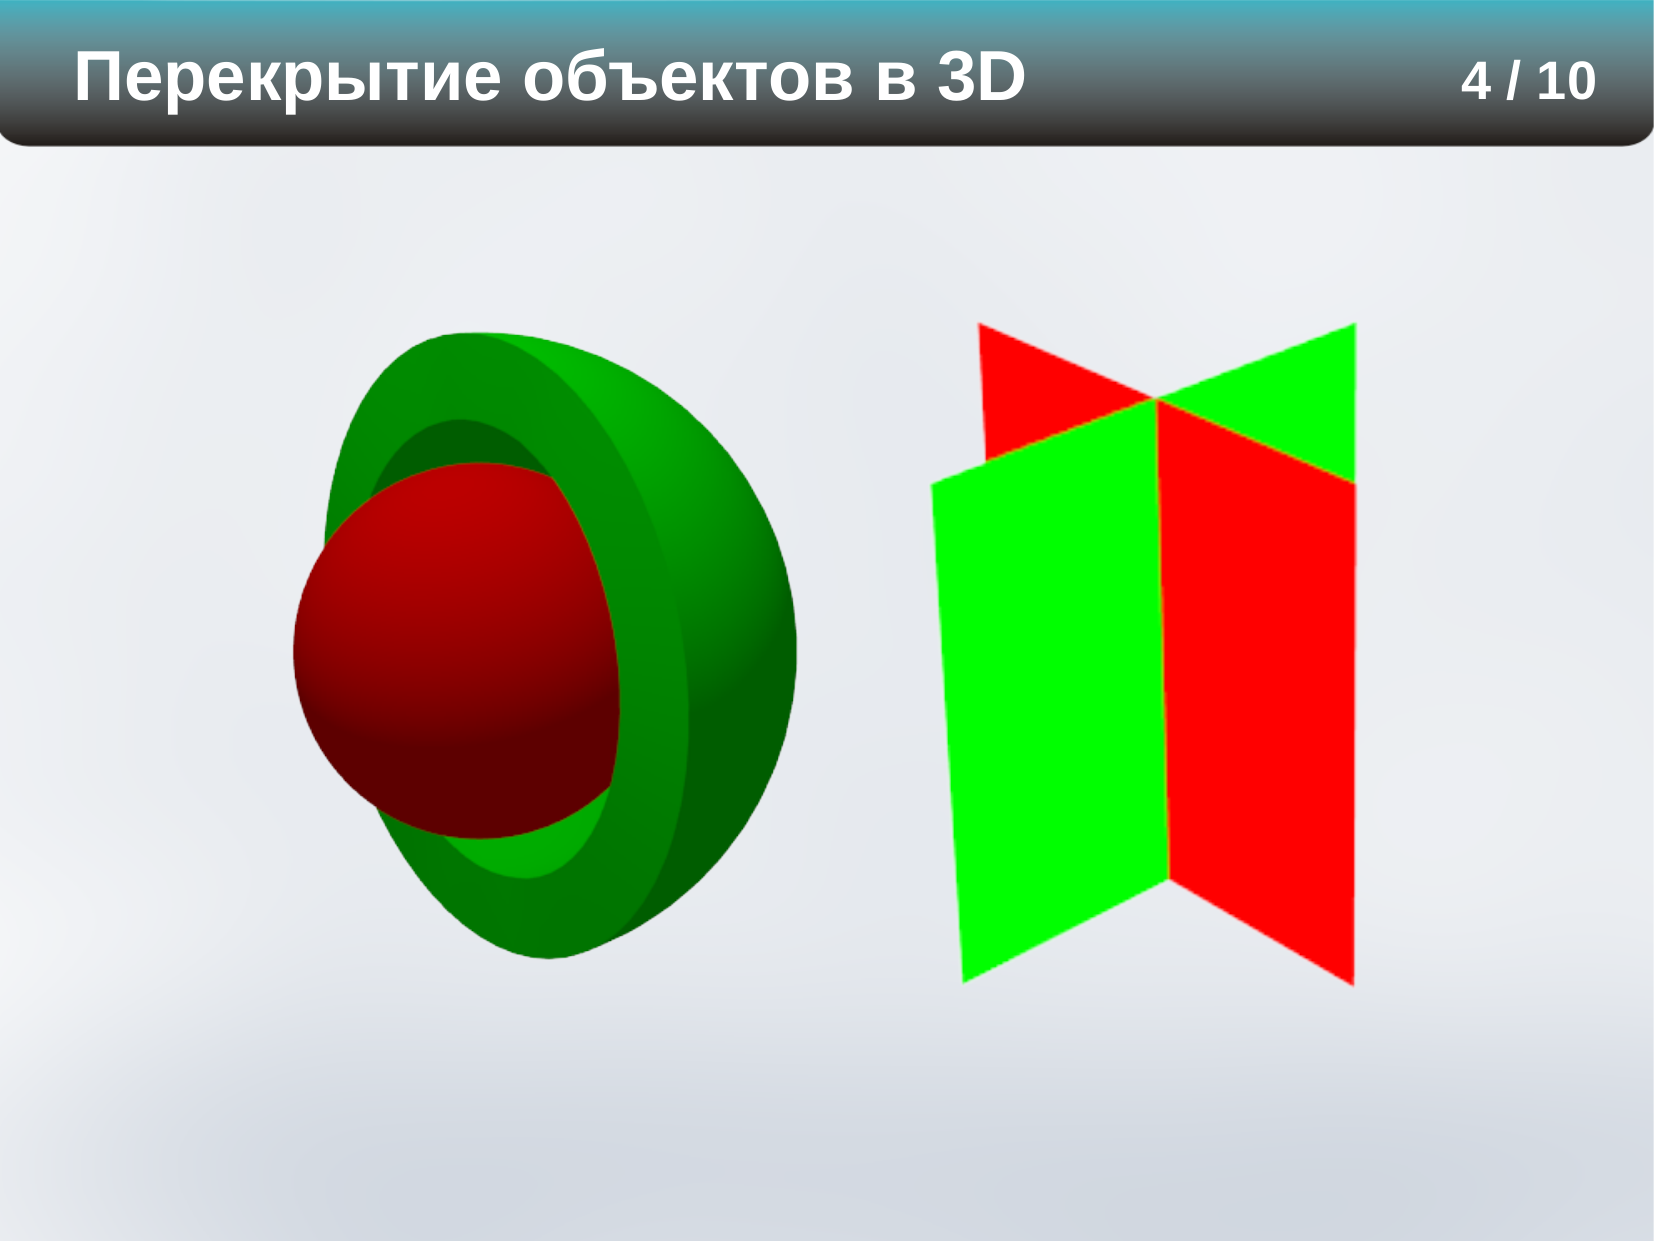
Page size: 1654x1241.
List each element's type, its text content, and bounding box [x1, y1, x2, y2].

text_box Перекрытие объектов в 3D [59, 29, 1418, 124]
text_box <number> / 10 [1446, 42, 1654, 179]
picture [0, 0, 1654, 1241]
